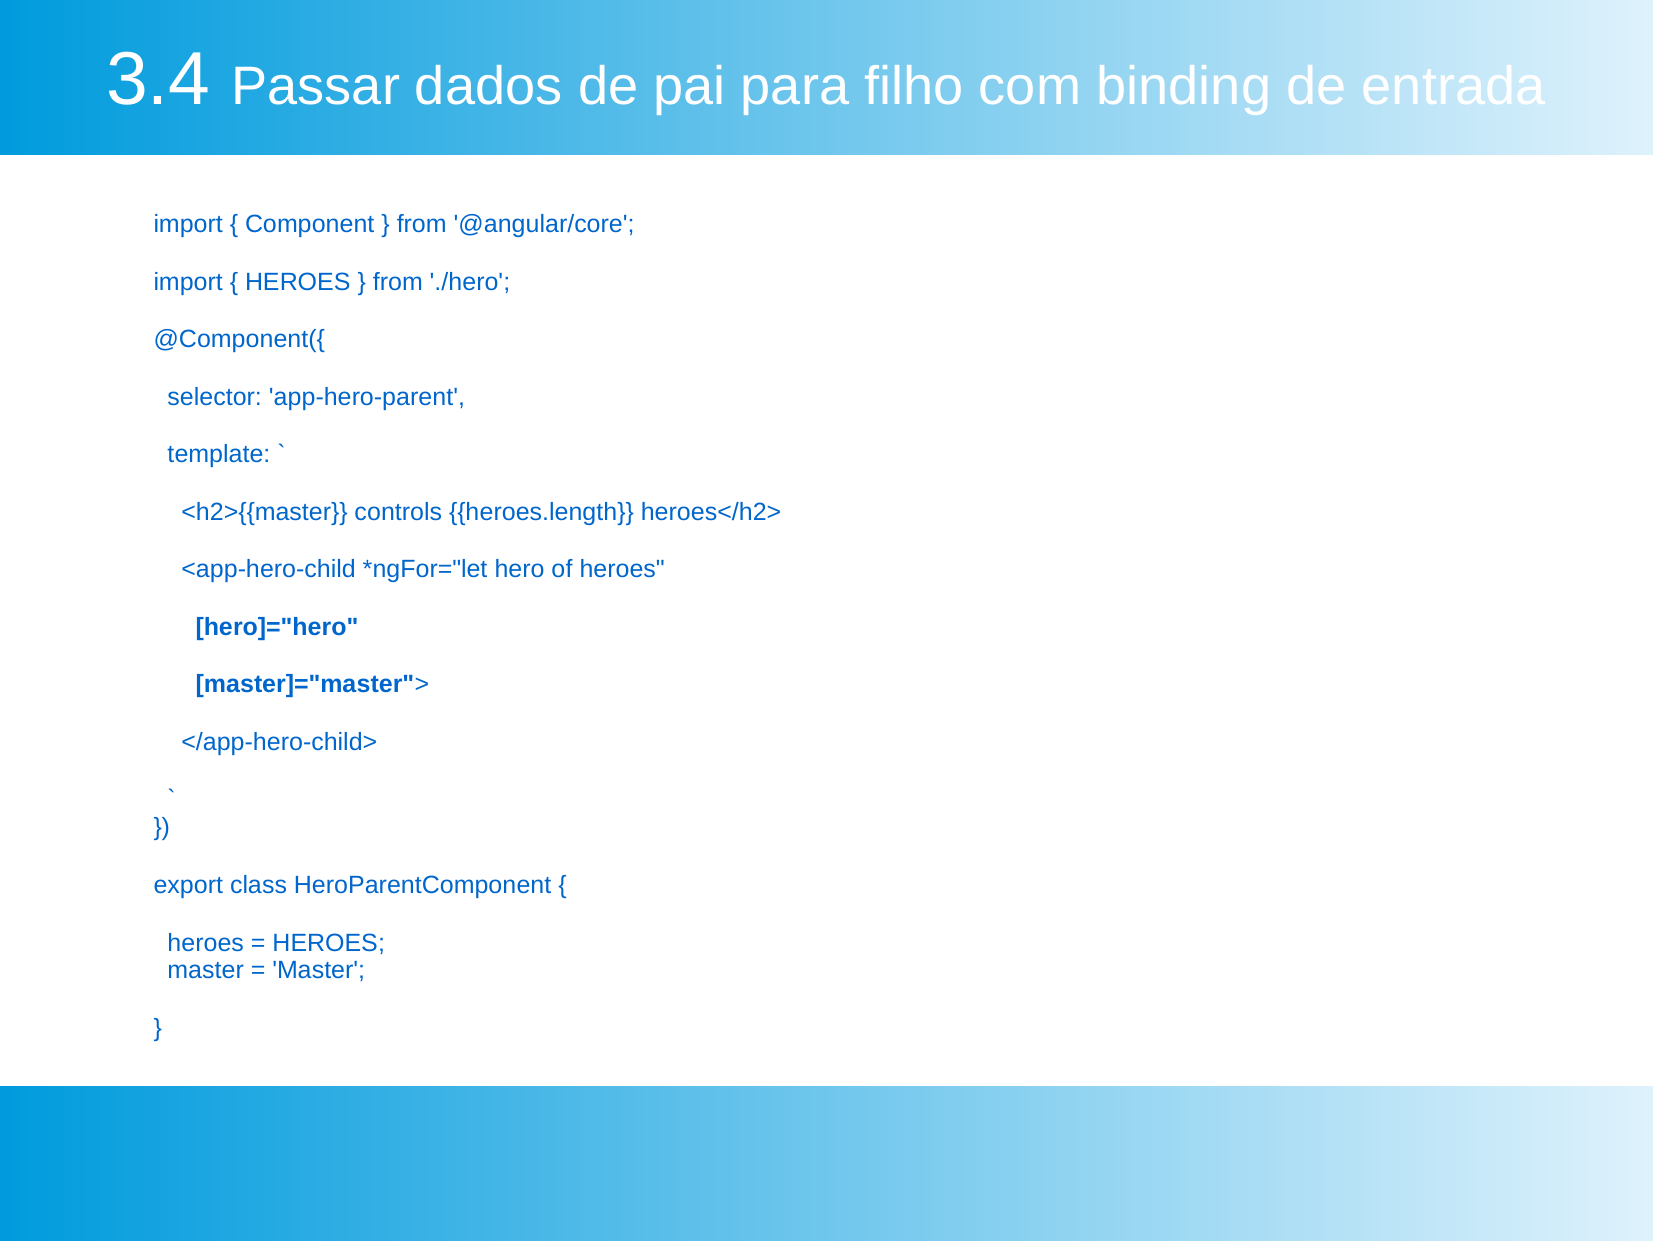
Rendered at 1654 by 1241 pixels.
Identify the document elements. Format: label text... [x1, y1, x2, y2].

list import { Component } from '@angular/core'; import { HEROES } from './hero'; @Component({ selector: 'app-hero-parent', template: ` <h2>{{master}} controls {{heroes.length}} heroes</h2> <app-hero-child *ngFor="let hero of heroes" [hero]="hero" [master]="master"> </app-hero-child> ` }) export class HeroParentComponent { heroes = HEROES; master = 'Master'; } [82, 210, 1571, 1036]
title 3.4 Passar dados de pai para filho com binding de entrada [82, 5, 1571, 151]
